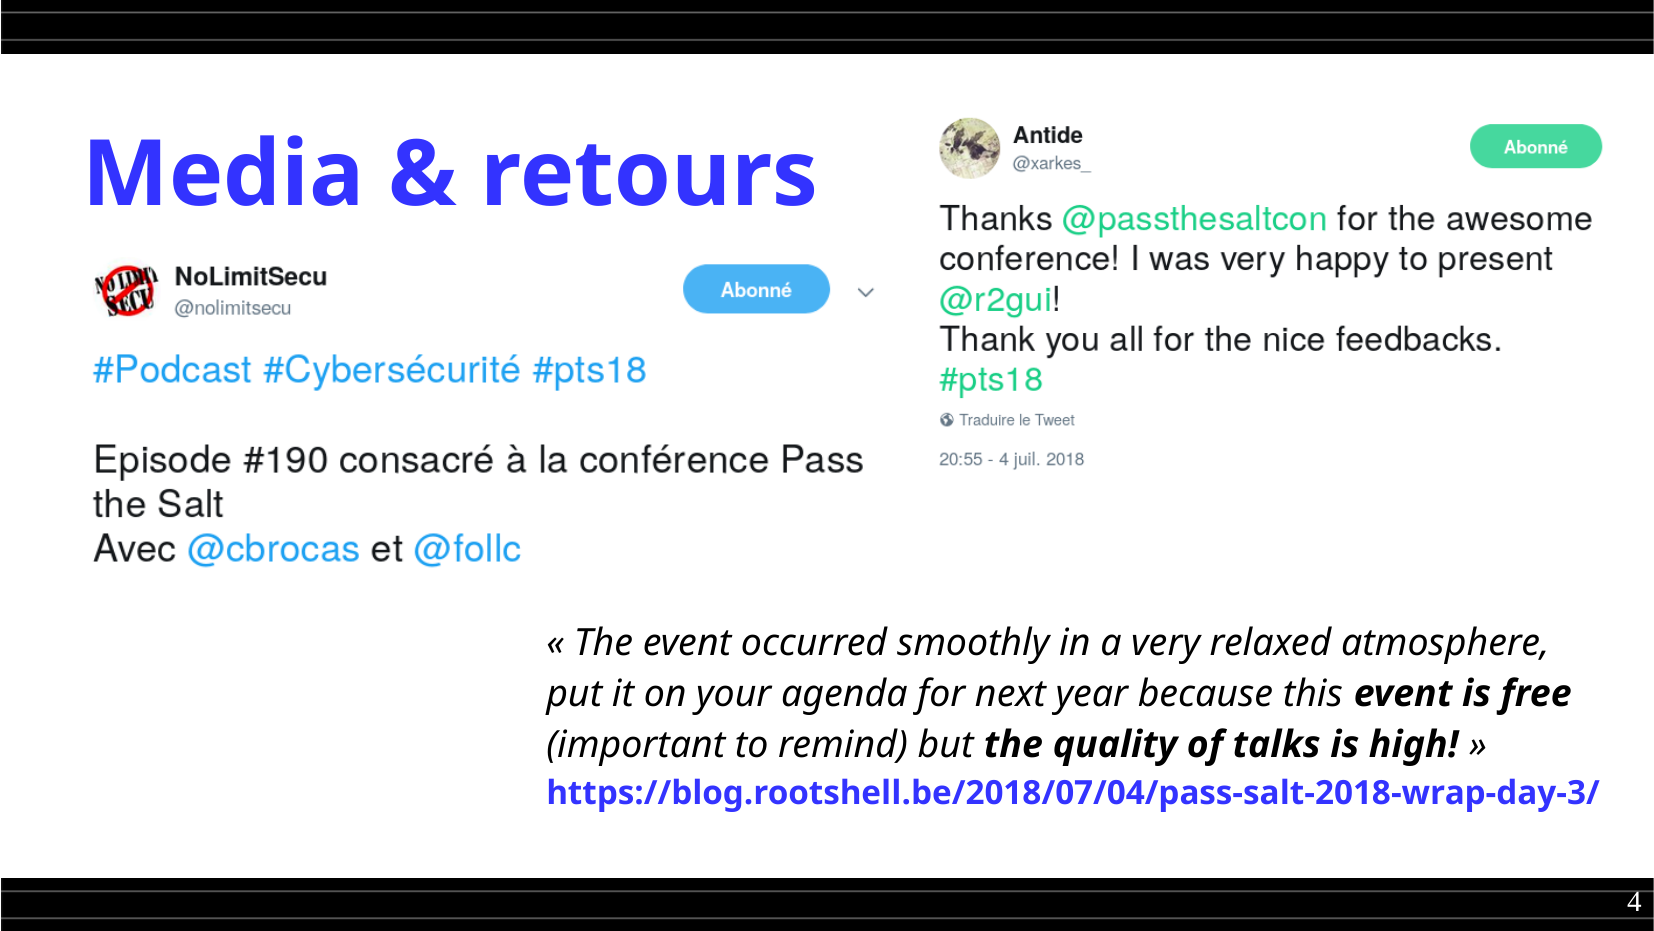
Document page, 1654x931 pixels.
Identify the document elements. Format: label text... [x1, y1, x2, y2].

picture [1, 878, 1654, 931]
picture [1, 0, 1654, 54]
picture [910, 100, 1617, 480]
text_box « The event occurred smoothly in a very relaxed atmosphere, put it on your agenda for next year because this event is free (important to remind) but the quality of talks is high! » https://blog.rootshell.be/2018/07/04/pass-salt-2018-wrap-day-3/ [531, 608, 1630, 845]
title Media & retours [82, 92, 1571, 249]
picture [79, 248, 892, 578]
